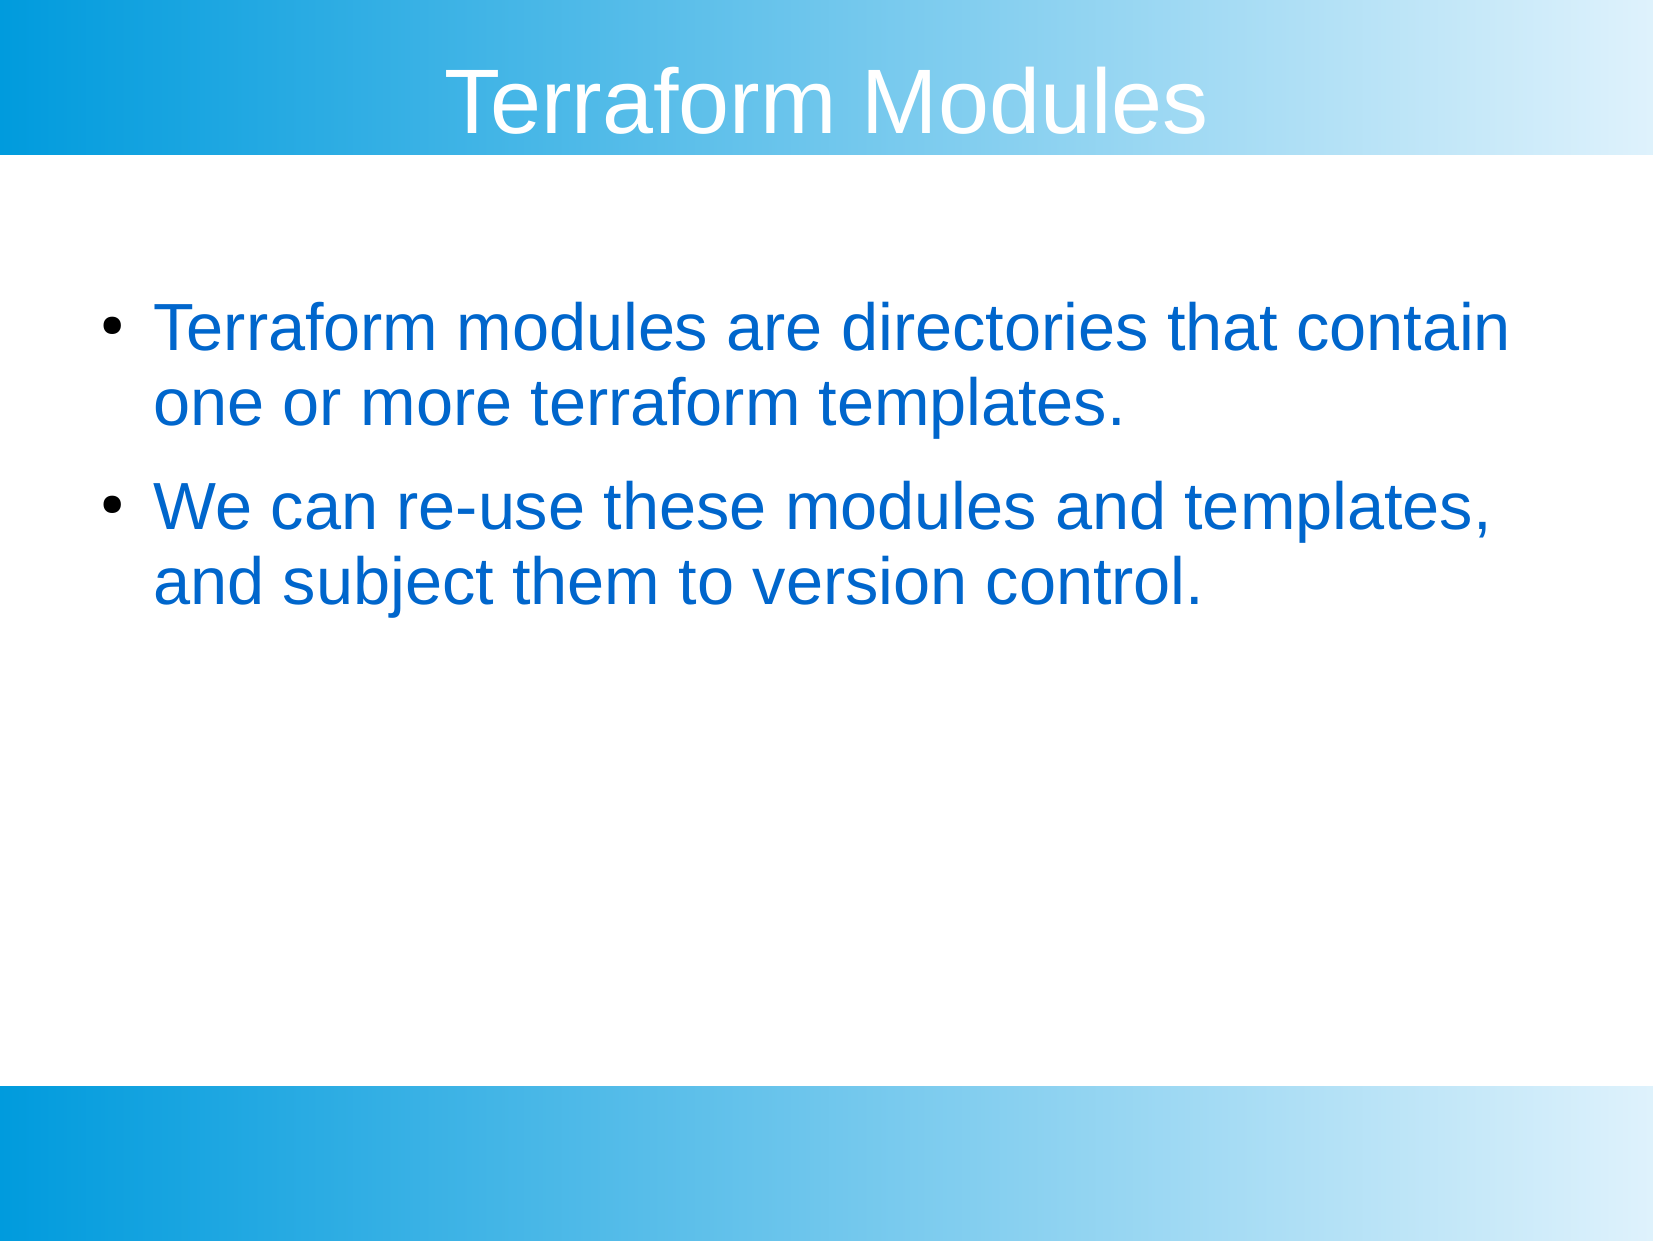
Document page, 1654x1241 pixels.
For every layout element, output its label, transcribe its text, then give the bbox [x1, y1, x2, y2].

list Terraform modules are directories that contain one or more terraform templates. We can re-use these modules and templates, and subject them to version control. [82, 290, 1571, 1010]
title Terraform Modules [82, 49, 1571, 155]
